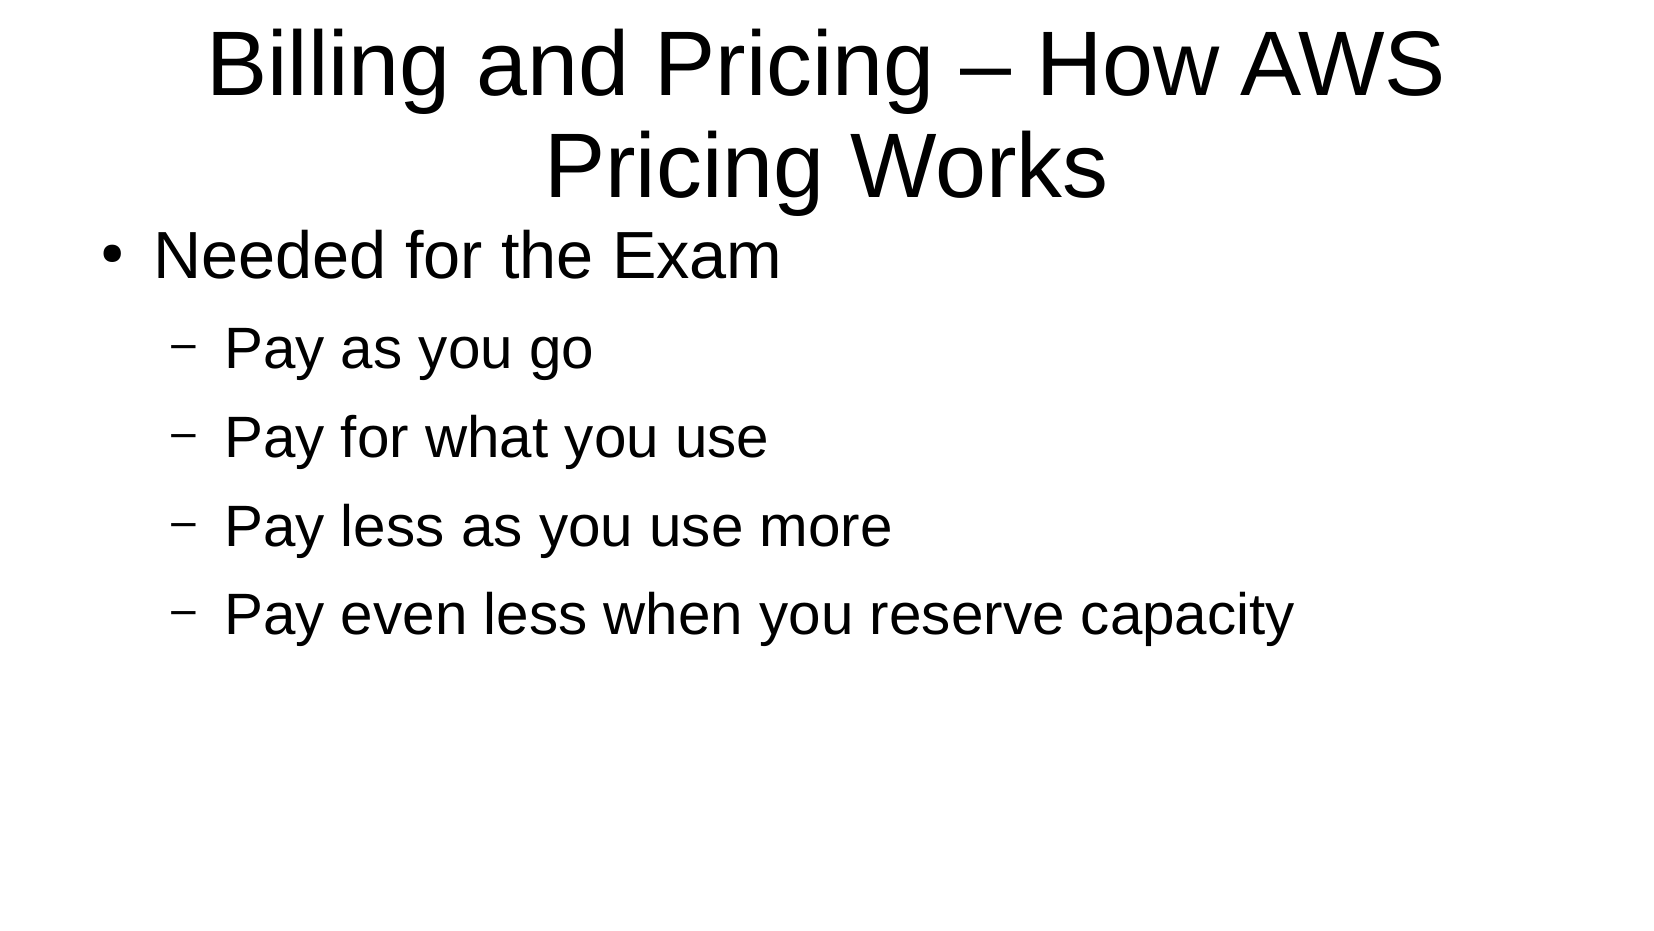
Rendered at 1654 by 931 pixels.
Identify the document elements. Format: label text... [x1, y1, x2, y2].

title Billing and Pricing – How AWS Pricing Works [82, 12, 1571, 217]
list Needed for the Exam Pay as you go Pay for what you use Pay less as you use more Pay even less when you reserve capacity [82, 217, 1651, 916]
